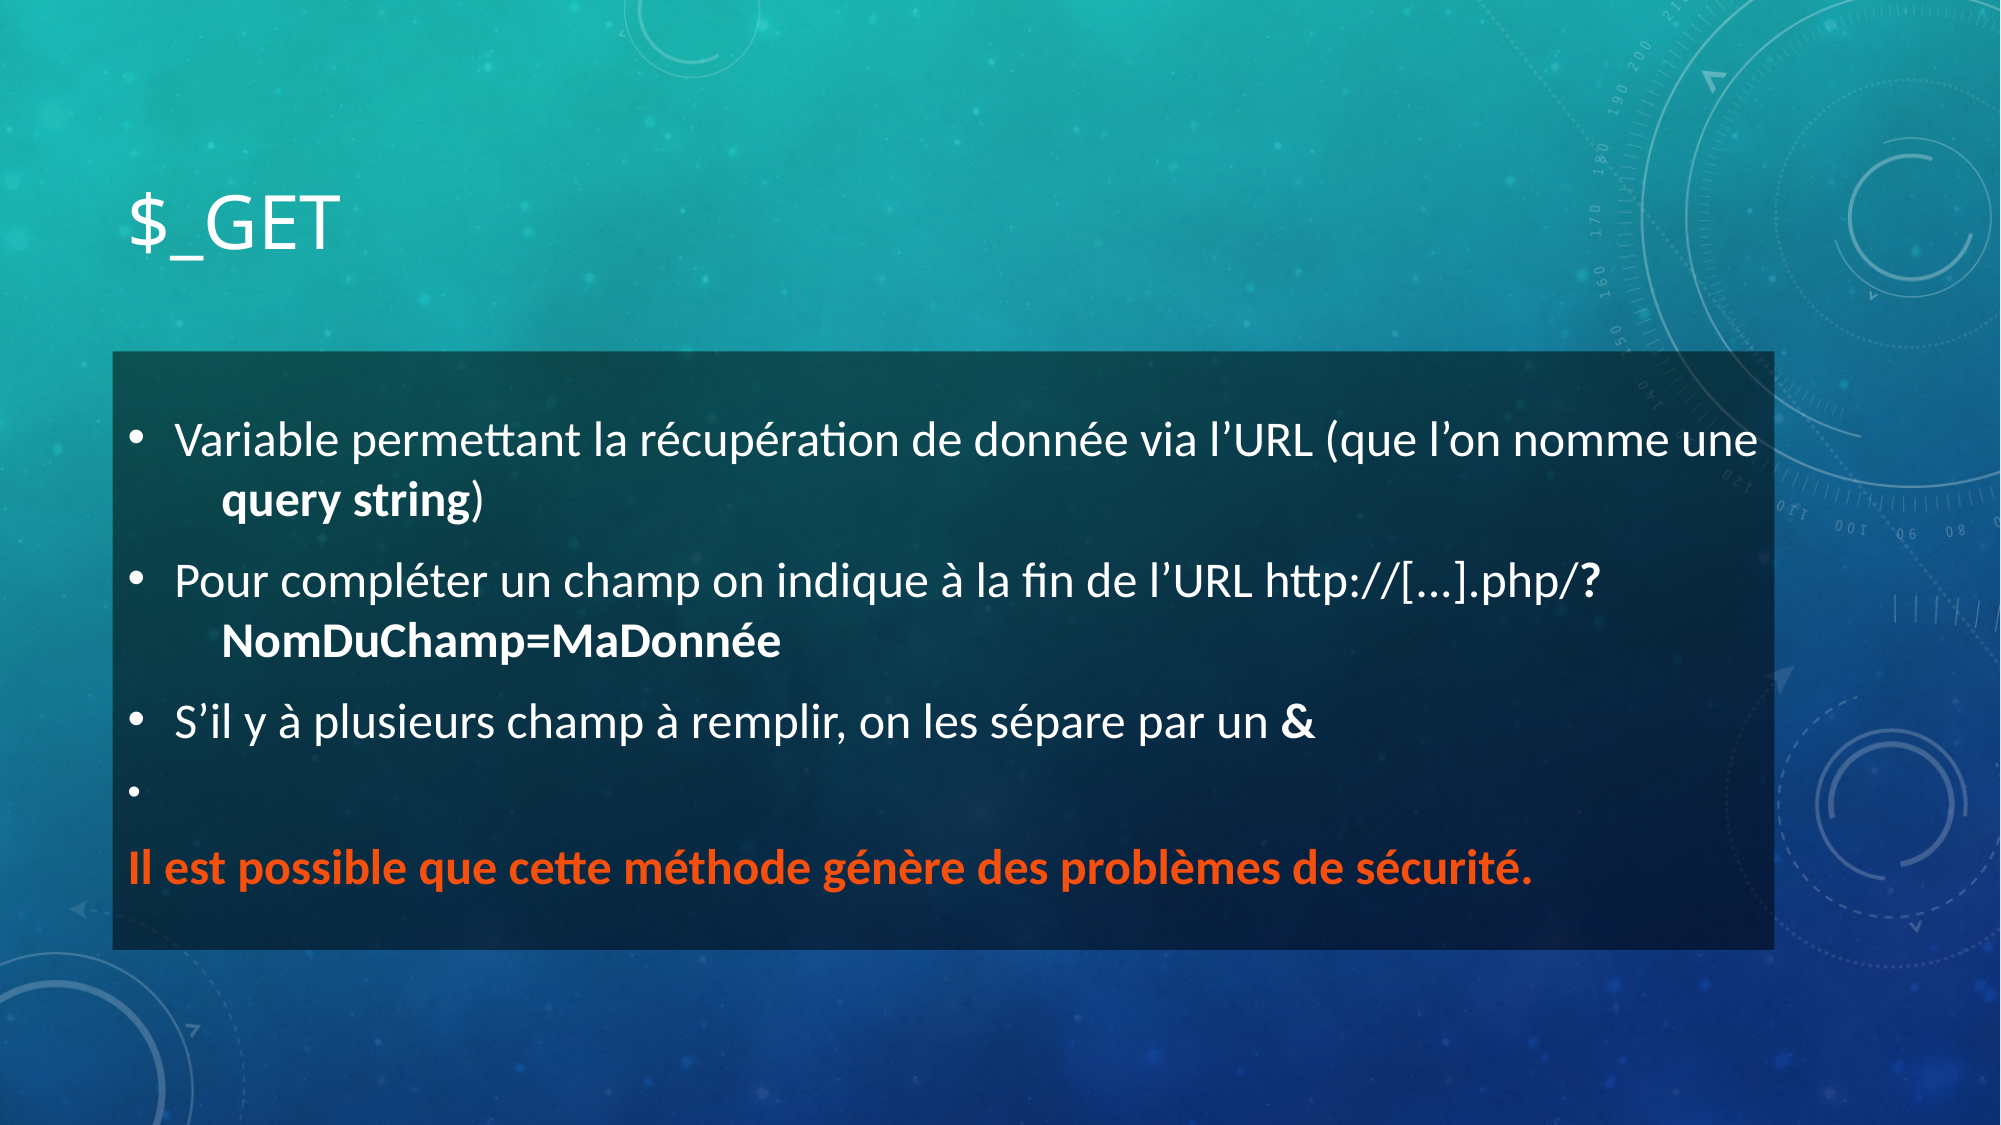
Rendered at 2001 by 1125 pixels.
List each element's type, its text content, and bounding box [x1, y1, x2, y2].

list Variable permettant la récupération de donnée via l’URL (que l’on nomme une query string) Pour compléter un champ on indique à la fin de l’URL http://[...].php/?NomDuChamp=MaDonnée S’il y à plusieurs champ à remplir, on les sépare par un & Il est possible que cette méthode génère des problèmes de sécurité. [112, 351, 1775, 950]
title $_GET [112, 99, 1775, 339]
